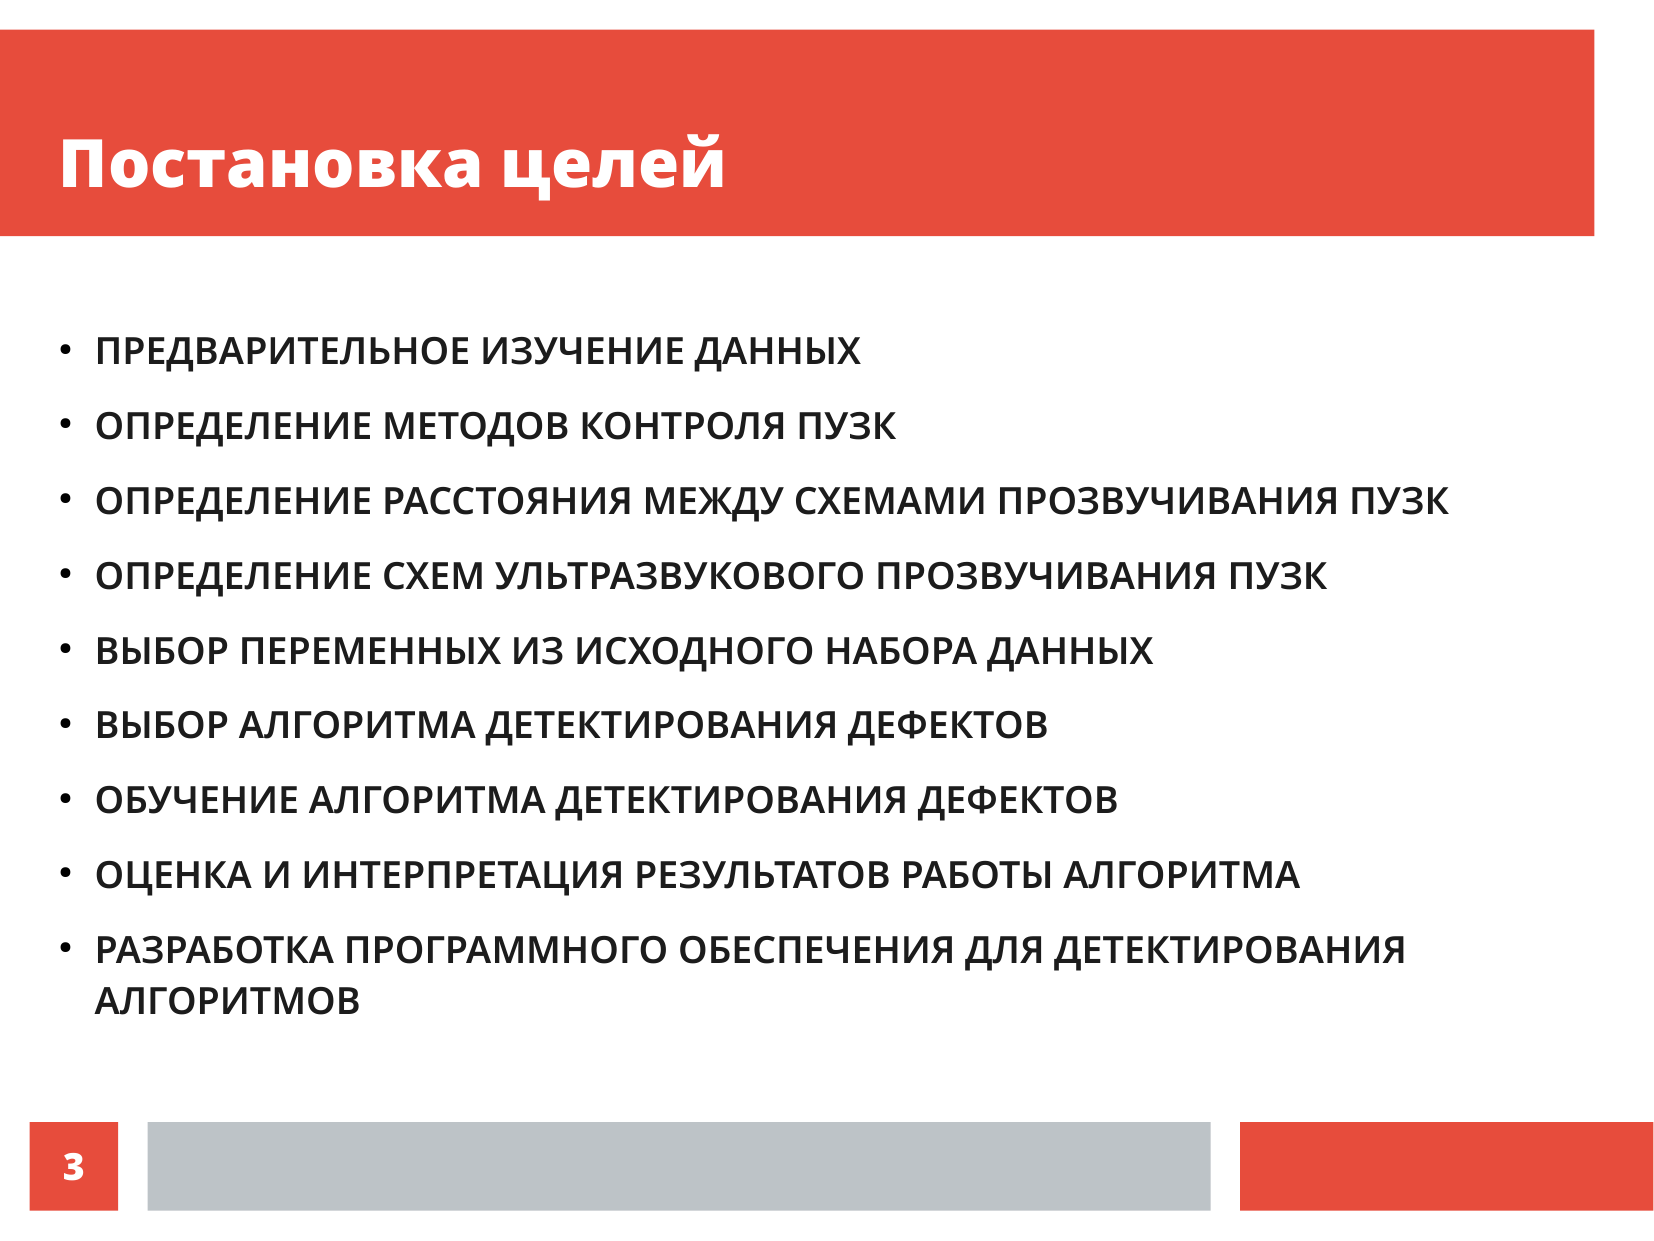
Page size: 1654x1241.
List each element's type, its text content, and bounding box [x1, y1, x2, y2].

list ПРЕДВАРИТЕЛЬНОЕ ИЗУЧЕНИЕ ДАННЫХ ОПРЕДЕЛЕНИЕ МЕТОДОВ КОНТРОЛЯ ПУЗК ОПРЕДЕЛЕНИЕ РАССТОЯНИЯ МЕЖДУ СХЕМАМИ ПРОЗВУЧИВАНИЯ ПУЗК ОПРЕДЕЛЕНИЕ СХЕМ УЛЬТРАЗВУКОВОГО ПРОЗВУЧИВАНИЯ ПУЗК ВЫБОР ПЕРЕМЕННЫХ ИЗ ИСХОДНОГО НАБОРА ДАННЫХ ВЫБОР АЛГОРИТМА ДЕТЕКТИРОВАНИЯ ДЕФЕКТОВ ОБУЧЕНИЕ АЛГОРИТМА ДЕТЕКТИРОВАНИЯ ДЕФЕКТОВ ОЦЕНКА И ИНТЕРПРЕТАЦИЯ РЕЗУЛЬТАТОВ РАБОТЫ АЛГОРИТМА РАЗРАБОТКА ПРОГРАММНОГО ОБЕСПЕЧЕНИЯ ДЛЯ ДЕТЕКТИРОВАНИЯ АЛГОРИТМОВ [59, 324, 1565, 1093]
title Постановка целей [59, 59, 1595, 207]
